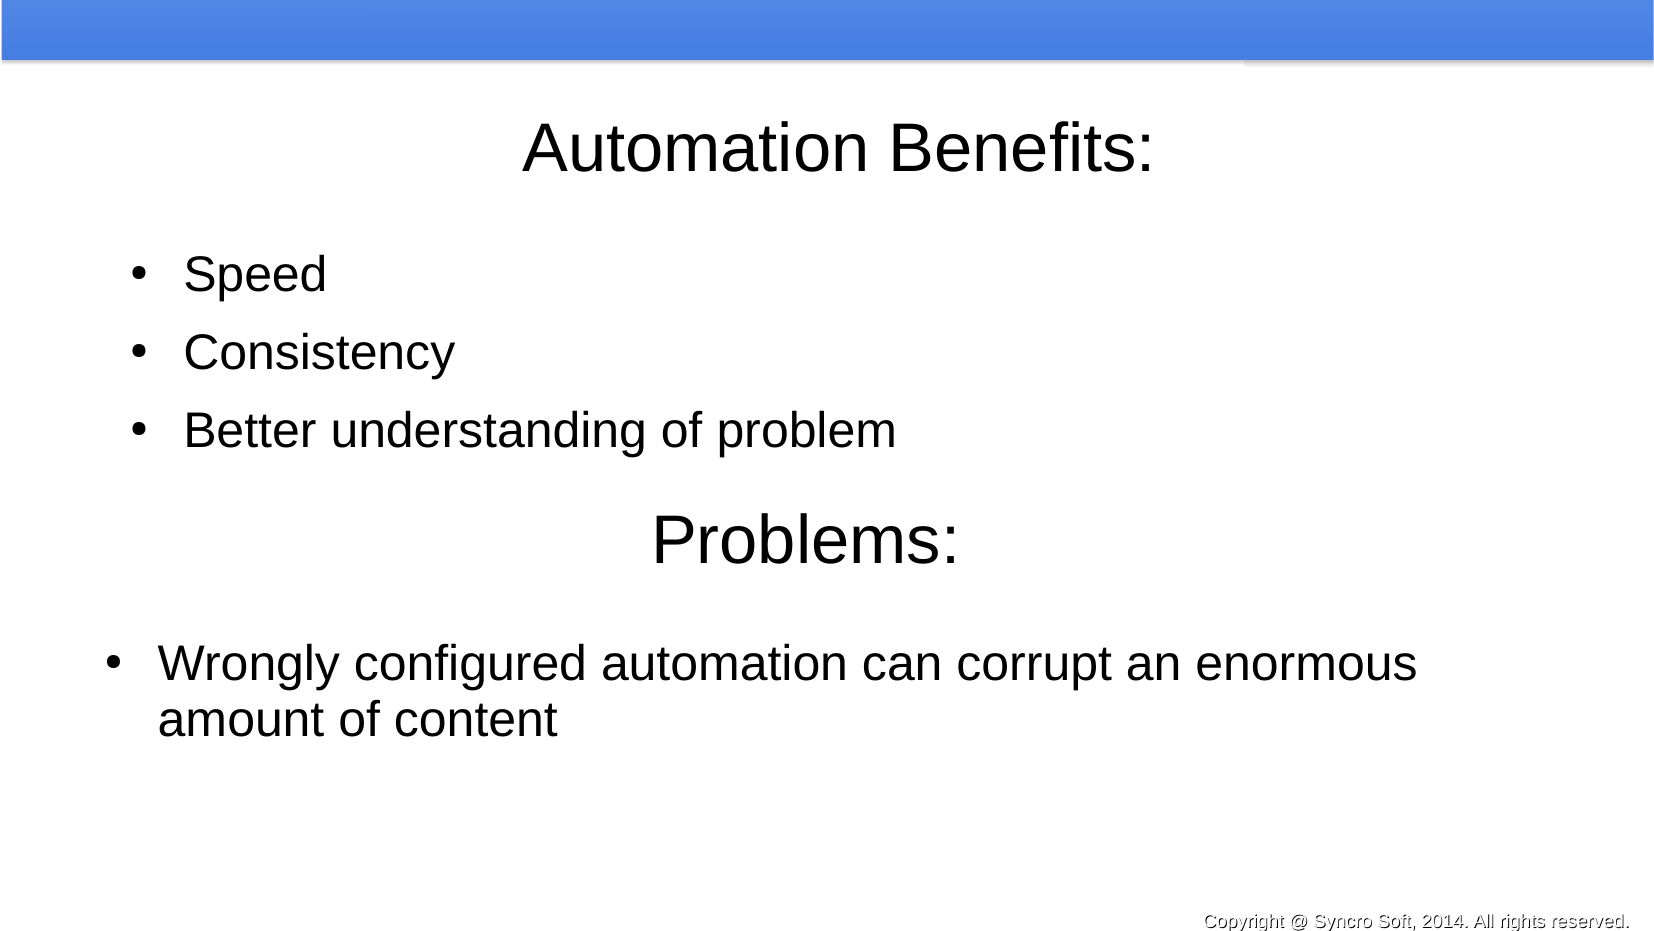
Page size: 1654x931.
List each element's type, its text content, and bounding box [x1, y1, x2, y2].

list Wrongly configured automation can corrupt an enormous amount of content [86, 557, 1576, 931]
title Automation Benefits: [82, 69, 1571, 226]
picture [1, 0, 1654, 67]
list Speed Consistency Better understanding of problem [112, 168, 1601, 709]
title Problems: [49, 461, 1538, 618]
